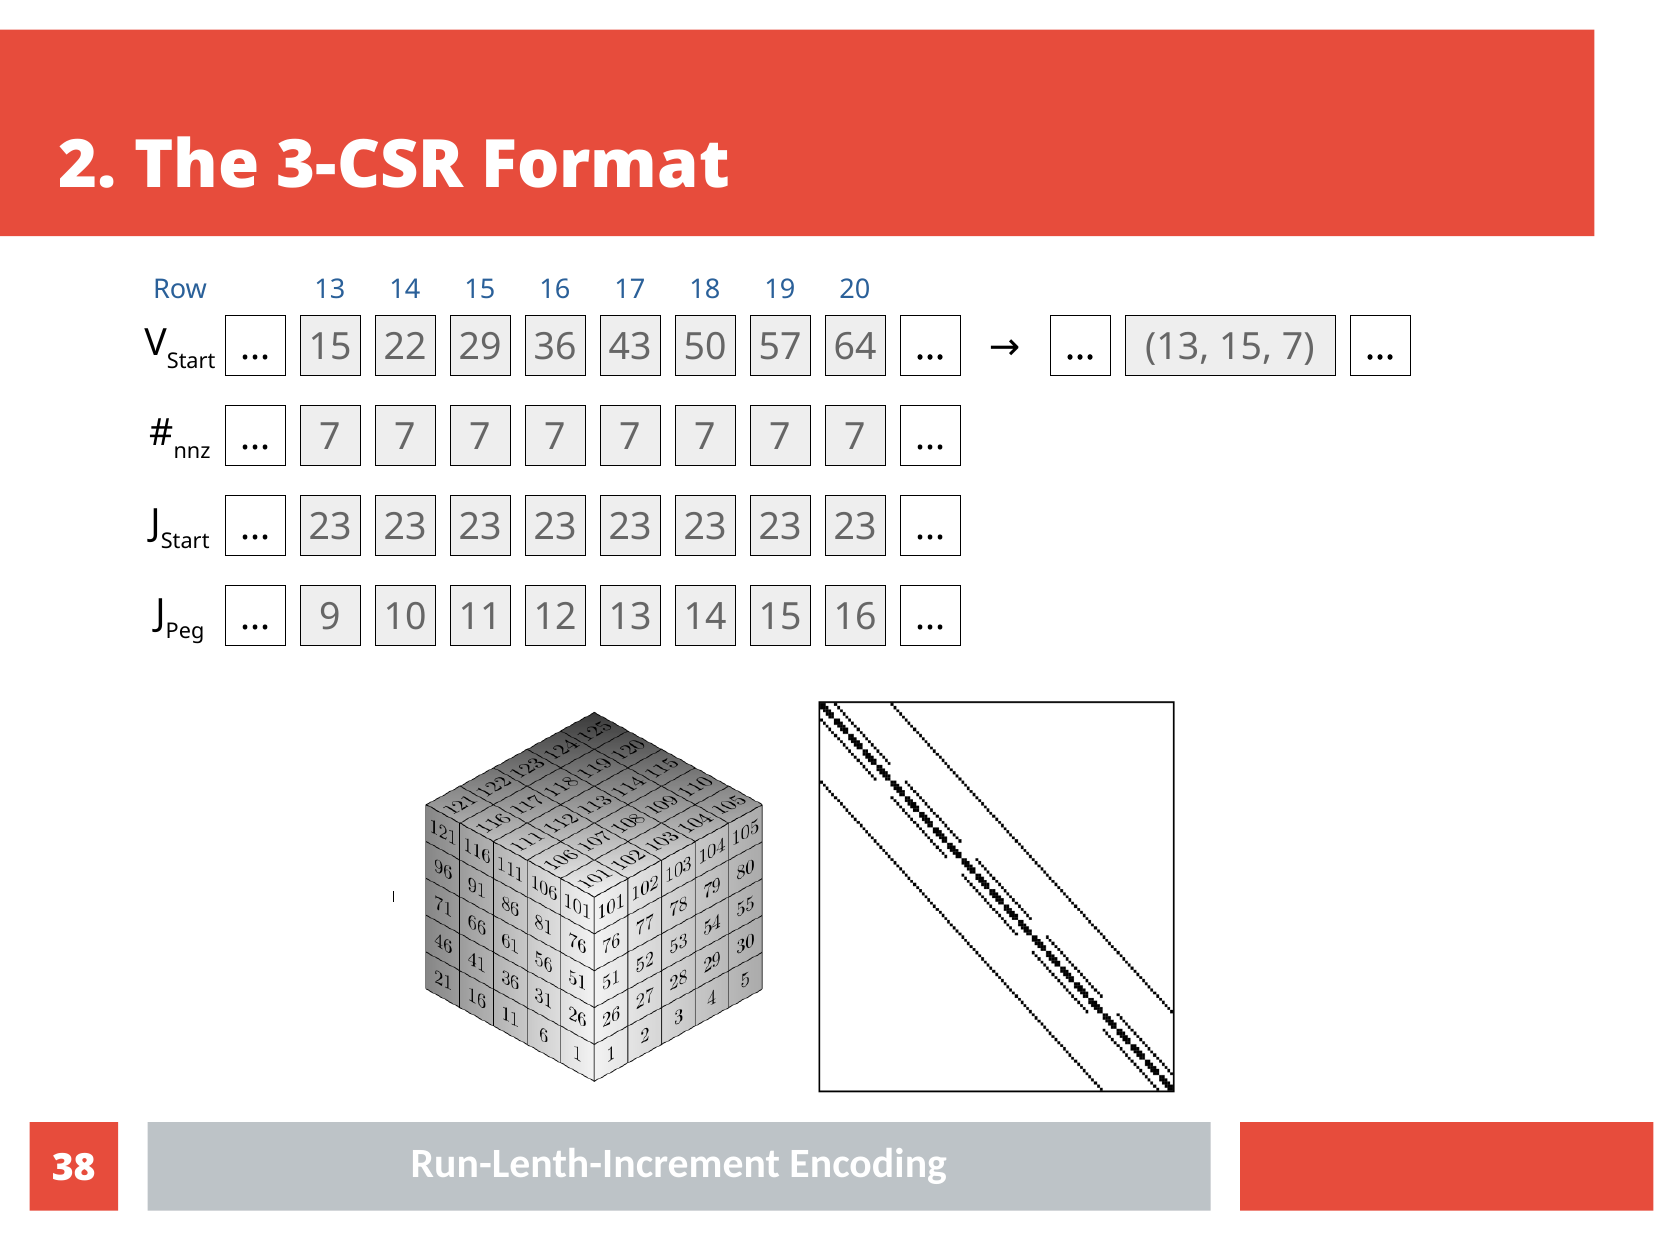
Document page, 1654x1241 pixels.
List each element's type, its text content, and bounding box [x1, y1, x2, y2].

text_box 9 [300, 585, 361, 646]
text_box 23 [525, 495, 586, 556]
text_box 43 [600, 318, 661, 376]
text_box 15 [450, 257, 511, 318]
text_box 23 [375, 495, 436, 556]
text_box (13, 15, 7) [1125, 315, 1336, 376]
text_box 15 [300, 318, 361, 376]
text_box 16 [525, 257, 586, 318]
text_box 13 [600, 585, 661, 646]
text_box 7 [600, 405, 661, 466]
text_box 7 [525, 405, 586, 466]
text_box ... [900, 585, 961, 646]
text_box ... [225, 405, 286, 466]
text_box 16 [825, 585, 886, 646]
text_box 12 [525, 585, 586, 646]
text_box JStart [150, 495, 211, 556]
text_box VStart [150, 318, 211, 376]
text_box ... [900, 495, 961, 556]
text_box JPeg [150, 585, 211, 646]
text_box 23 [825, 495, 886, 556]
text_box 29 [450, 318, 511, 376]
picture [393, 652, 1199, 1111]
title 2. The 3-CSR Format [59, 59, 1595, 207]
text_box 7 [375, 405, 436, 466]
text_box ... [225, 585, 286, 646]
text_box 57 [750, 318, 811, 376]
text_box 7 [750, 405, 811, 466]
text_box 23 [600, 495, 661, 556]
text_box 20 [825, 257, 886, 318]
text_box 14 [375, 257, 436, 318]
text_box 23 [675, 495, 736, 556]
text_box ... [900, 315, 961, 376]
text_box 7 [675, 405, 736, 466]
text_box 15 [750, 585, 811, 646]
text_box 14 [675, 585, 736, 646]
text_box 23 [750, 495, 811, 556]
text_box ... [1050, 315, 1111, 376]
text_box ... [900, 405, 961, 466]
text_box 11 [450, 585, 511, 646]
text_box ... [1350, 315, 1411, 376]
text_box 64 [825, 318, 886, 376]
text_box → [974, 315, 1035, 376]
text_box ... [225, 315, 286, 376]
text_box 10 [375, 585, 436, 646]
text_box 7 [300, 405, 361, 466]
text_box ... [225, 495, 286, 556]
text_box 36 [525, 318, 586, 376]
text_box 23 [300, 495, 361, 556]
text_box 13 [300, 257, 361, 318]
text_box 22 [375, 318, 436, 376]
text_box Row [150, 257, 211, 318]
text_box 18 [675, 257, 736, 318]
text_box 7 [450, 405, 511, 466]
text_box 23 [450, 495, 511, 556]
text_box 19 [750, 257, 811, 318]
text_box 7 [825, 405, 886, 466]
text_box 17 [600, 257, 661, 318]
text_box Run-Lenth-Increment Encoding [150, 1125, 1208, 1210]
text_box #nnz [150, 405, 211, 466]
text_box 50 [675, 318, 736, 376]
